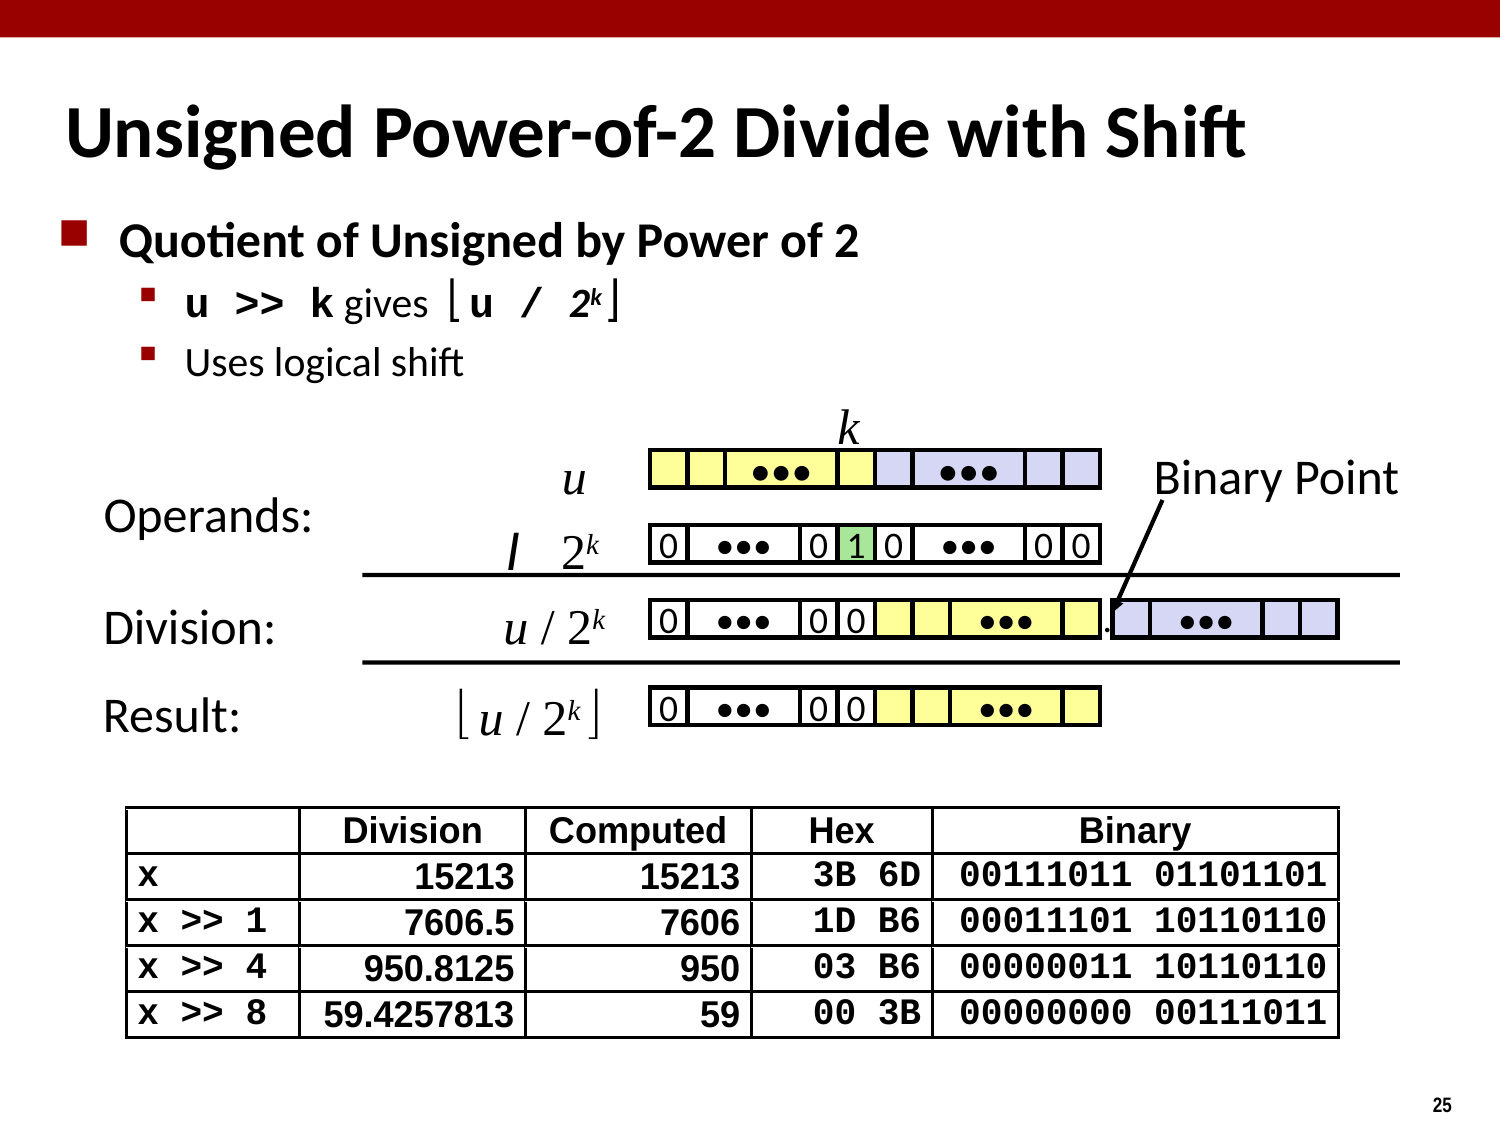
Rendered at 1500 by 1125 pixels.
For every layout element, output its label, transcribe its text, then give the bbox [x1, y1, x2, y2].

text_box k [822, 387, 875, 463]
text_box 0 [650, 525, 687, 563]
text_box ••• [912, 450, 1025, 488]
text_box [875, 687, 950, 725]
text_box [1063, 687, 1100, 725]
text_box 0 [650, 600, 688, 638]
text_box ••• [687, 525, 800, 563]
text_box 2k [546, 512, 614, 572]
text_box 0 [837, 687, 875, 725]
text_box u [547, 437, 602, 512]
text_box 0 [800, 600, 837, 638]
text_box . [1087, 587, 1128, 648]
text_box ••• [688, 600, 800, 638]
text_box ••• [725, 450, 838, 488]
text_box 0 [1062, 525, 1100, 563]
text_box u / 2k [488, 587, 620, 660]
text_box 0 [650, 687, 688, 725]
text_box [1025, 450, 1100, 488]
text_box Operands: [88, 474, 329, 550]
text_box [838, 450, 912, 488]
text_box Division: [88, 587, 303, 663]
text_box Result: [88, 674, 257, 750]
text_box 0 [875, 525, 912, 563]
text_box 0 [800, 525, 837, 563]
text_box ••• [912, 525, 1025, 563]
text_box ••• [688, 687, 800, 725]
text_box [650, 450, 725, 488]
text_box 0 [800, 687, 837, 725]
text_box [1063, 600, 1087, 638]
text_box [1128, 600, 1149, 638]
list Quotient of Unsigned by Power of 2 u >> k gives  u / 2k  Uses logical shift [47, 200, 1411, 409]
text_box ••• [950, 687, 1063, 725]
text_box / [493, 512, 535, 587]
text_box 1 [837, 525, 875, 563]
text_box  u / 2k  [441, 678, 617, 753]
text_box [1263, 600, 1338, 638]
text_box 2k [546, 578, 614, 587]
text_box Binary Point [1138, 437, 1415, 513]
text_box ••• [1149, 600, 1263, 638]
text_box 0 [837, 600, 875, 638]
picture [125, 806, 1386, 1076]
title Unsigned Power-of-2 Divide with Shift [50, 80, 1425, 175]
text_box 0 [1025, 525, 1062, 563]
text_box ••• [950, 600, 1063, 638]
text_box [875, 600, 950, 638]
